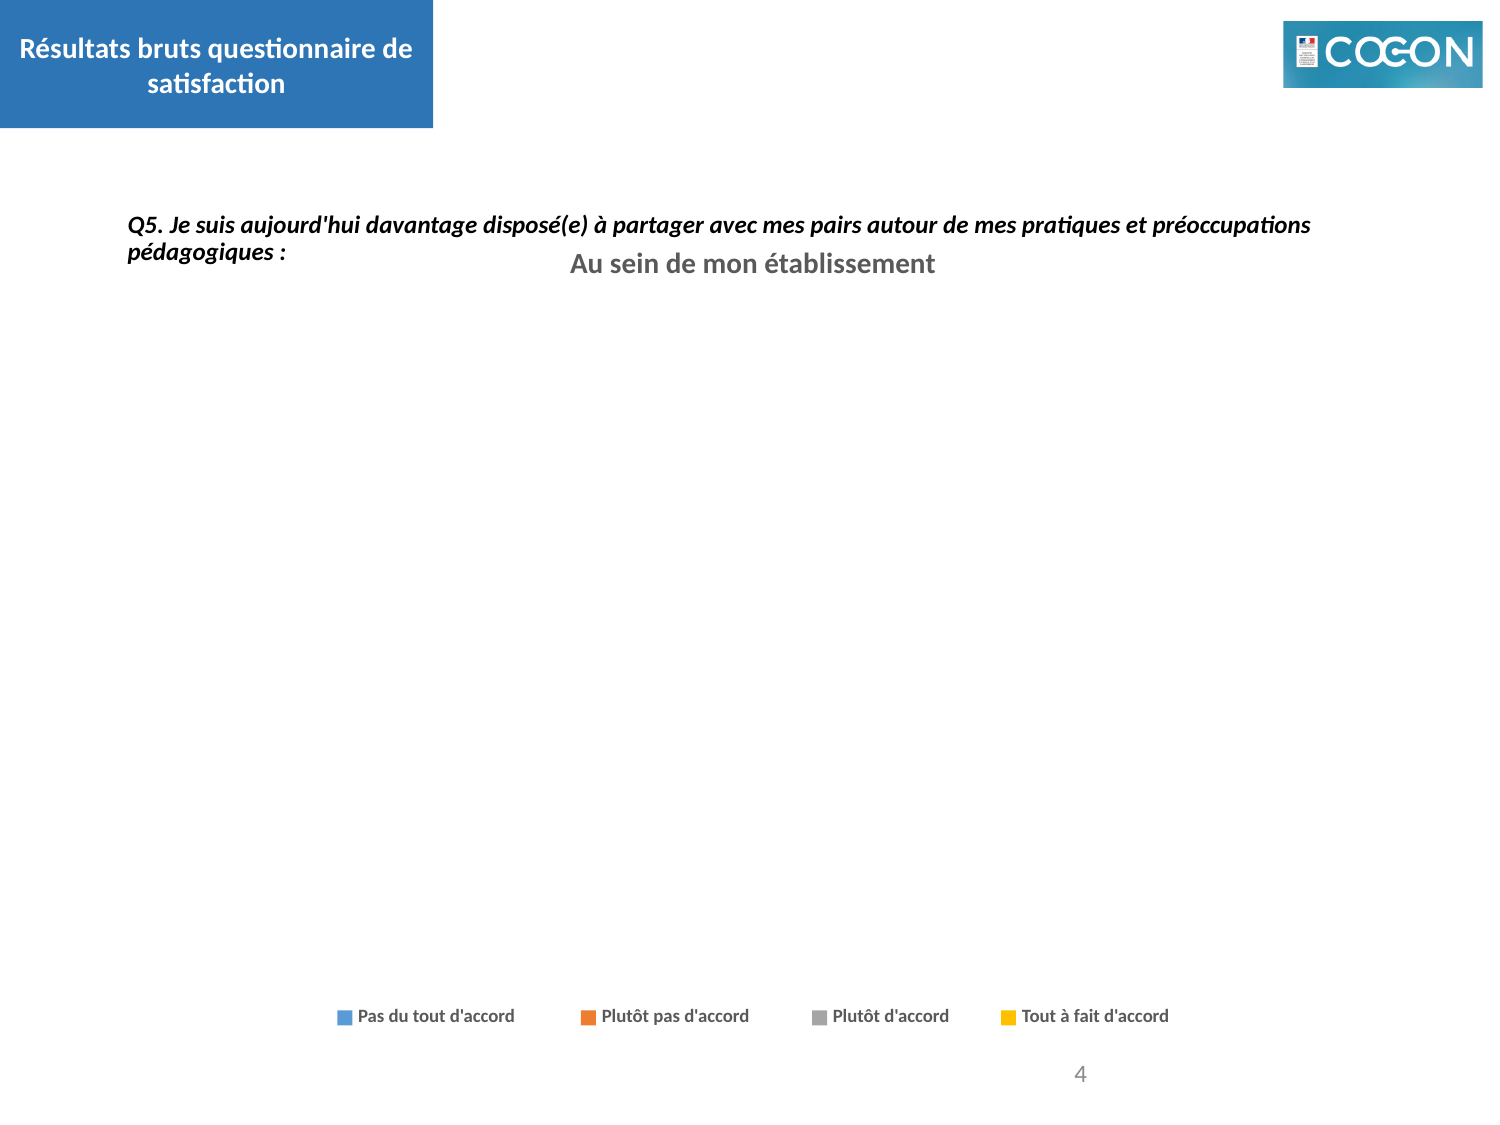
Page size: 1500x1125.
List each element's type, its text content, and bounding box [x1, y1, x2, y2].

text_box Tout à fait d'accord [1021, 1008, 1218, 1040]
text_box Plutôt pas d'accord [601, 1008, 797, 1040]
text_box [337, 1010, 353, 1026]
text_box [1001, 1010, 1016, 1026]
text_box Résultats bruts questionnaire de satisfaction [0, 0, 434, 129]
text_box [812, 1010, 828, 1026]
text_box Au sein de mon établissement [555, 244, 952, 295]
text_box Pas du tout d'accord [358, 1008, 567, 1040]
text_box Q5. Je suis aujourd'hui davantage disposé(e) à partager avec mes pairs autour de mes pratiques et préoccupations pédagogiques : [112, 204, 1407, 283]
text_box Plutôt d'accord [832, 1008, 988, 1040]
text_box 8 [1059, 1042, 1397, 1103]
text_box [580, 1010, 596, 1026]
picture [1283, 21, 1483, 88]
